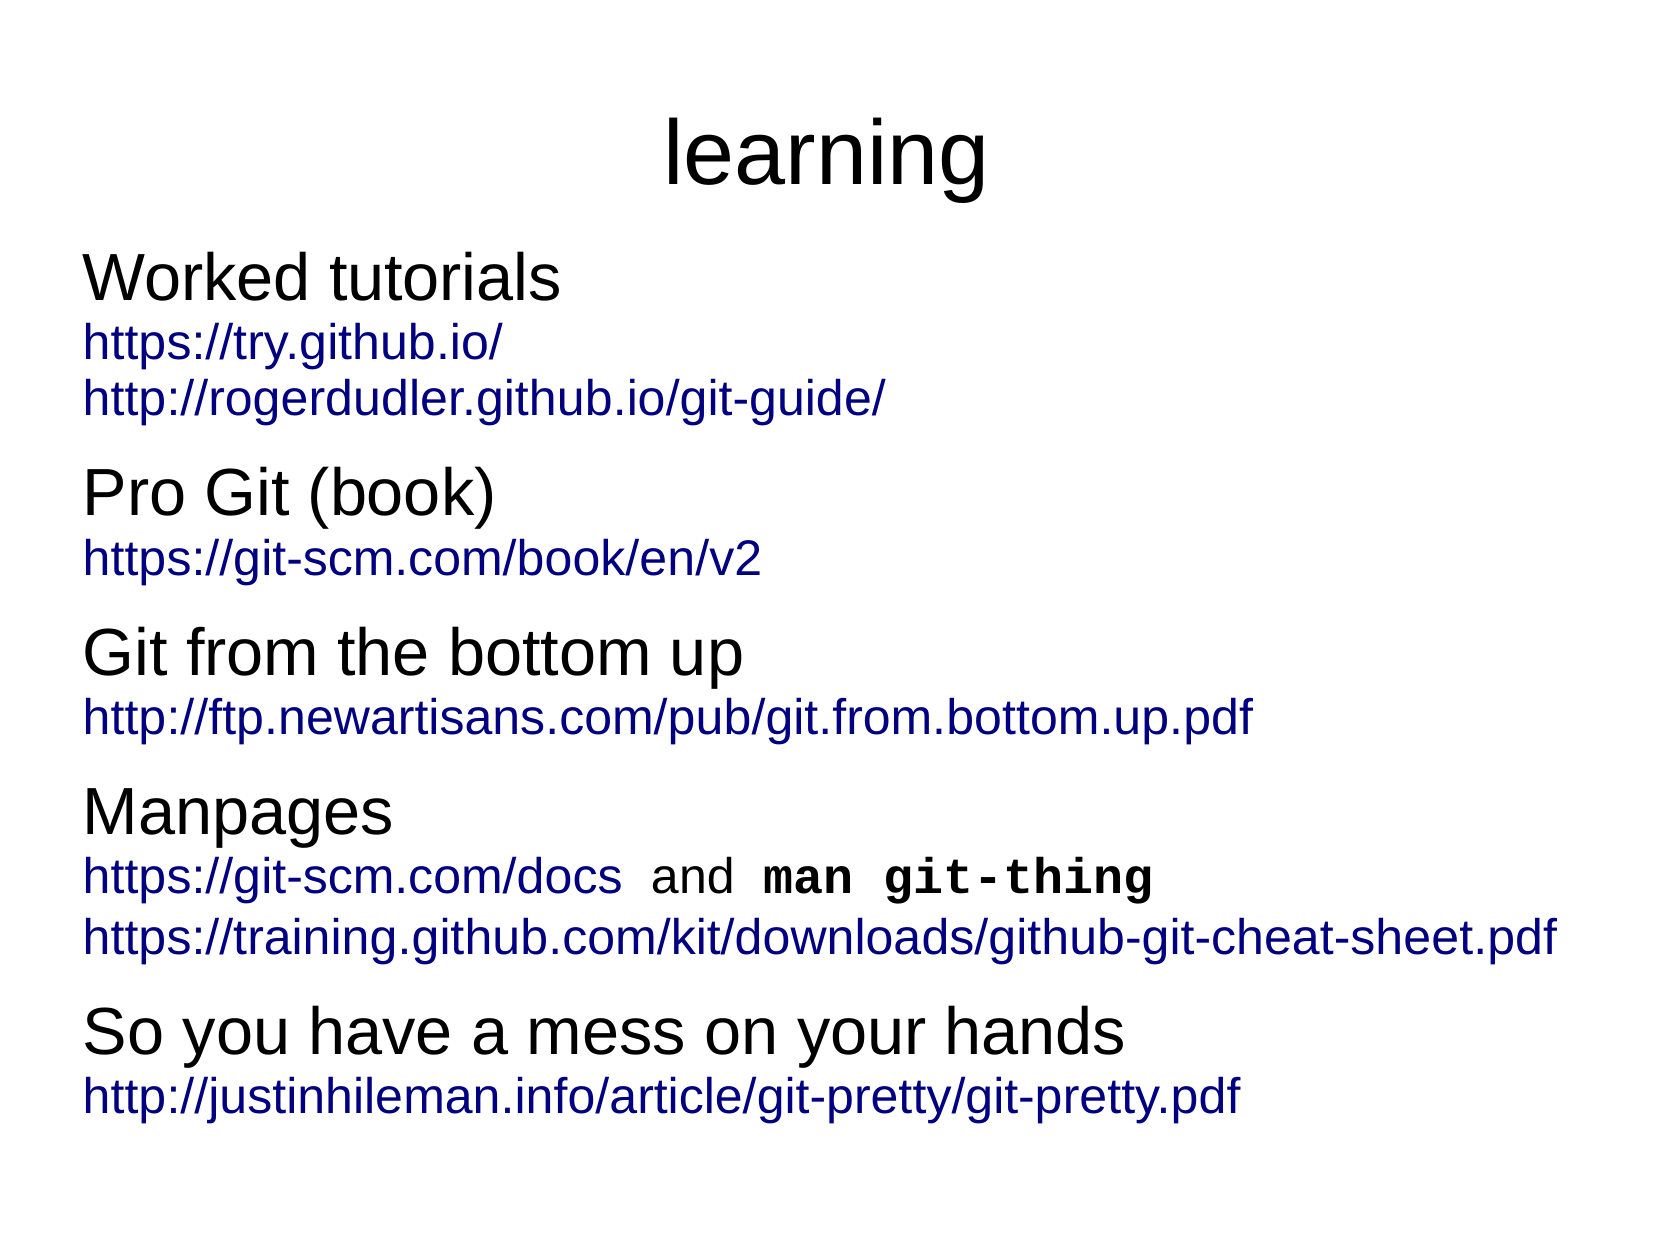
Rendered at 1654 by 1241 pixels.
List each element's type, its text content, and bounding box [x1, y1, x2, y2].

list Worked tutorials https://try.github.io/ http://rogerdudler.github.io/git-guide/ Pro Git (book) https://git-scm.com/book/en/v2 Git from the bottom up http://ftp.newartisans.com/pub/git.from.bottom.up.pdf Manpages https://git-scm.com/docs and man git-thing https://training.github.com/kit/downloads/github-git-cheat-sheet.pdf So you have a mess on your hands http://justinhileman.info/article/git-pretty/git-pretty.pdf [82, 240, 1571, 1186]
title learning [82, 49, 1571, 240]
